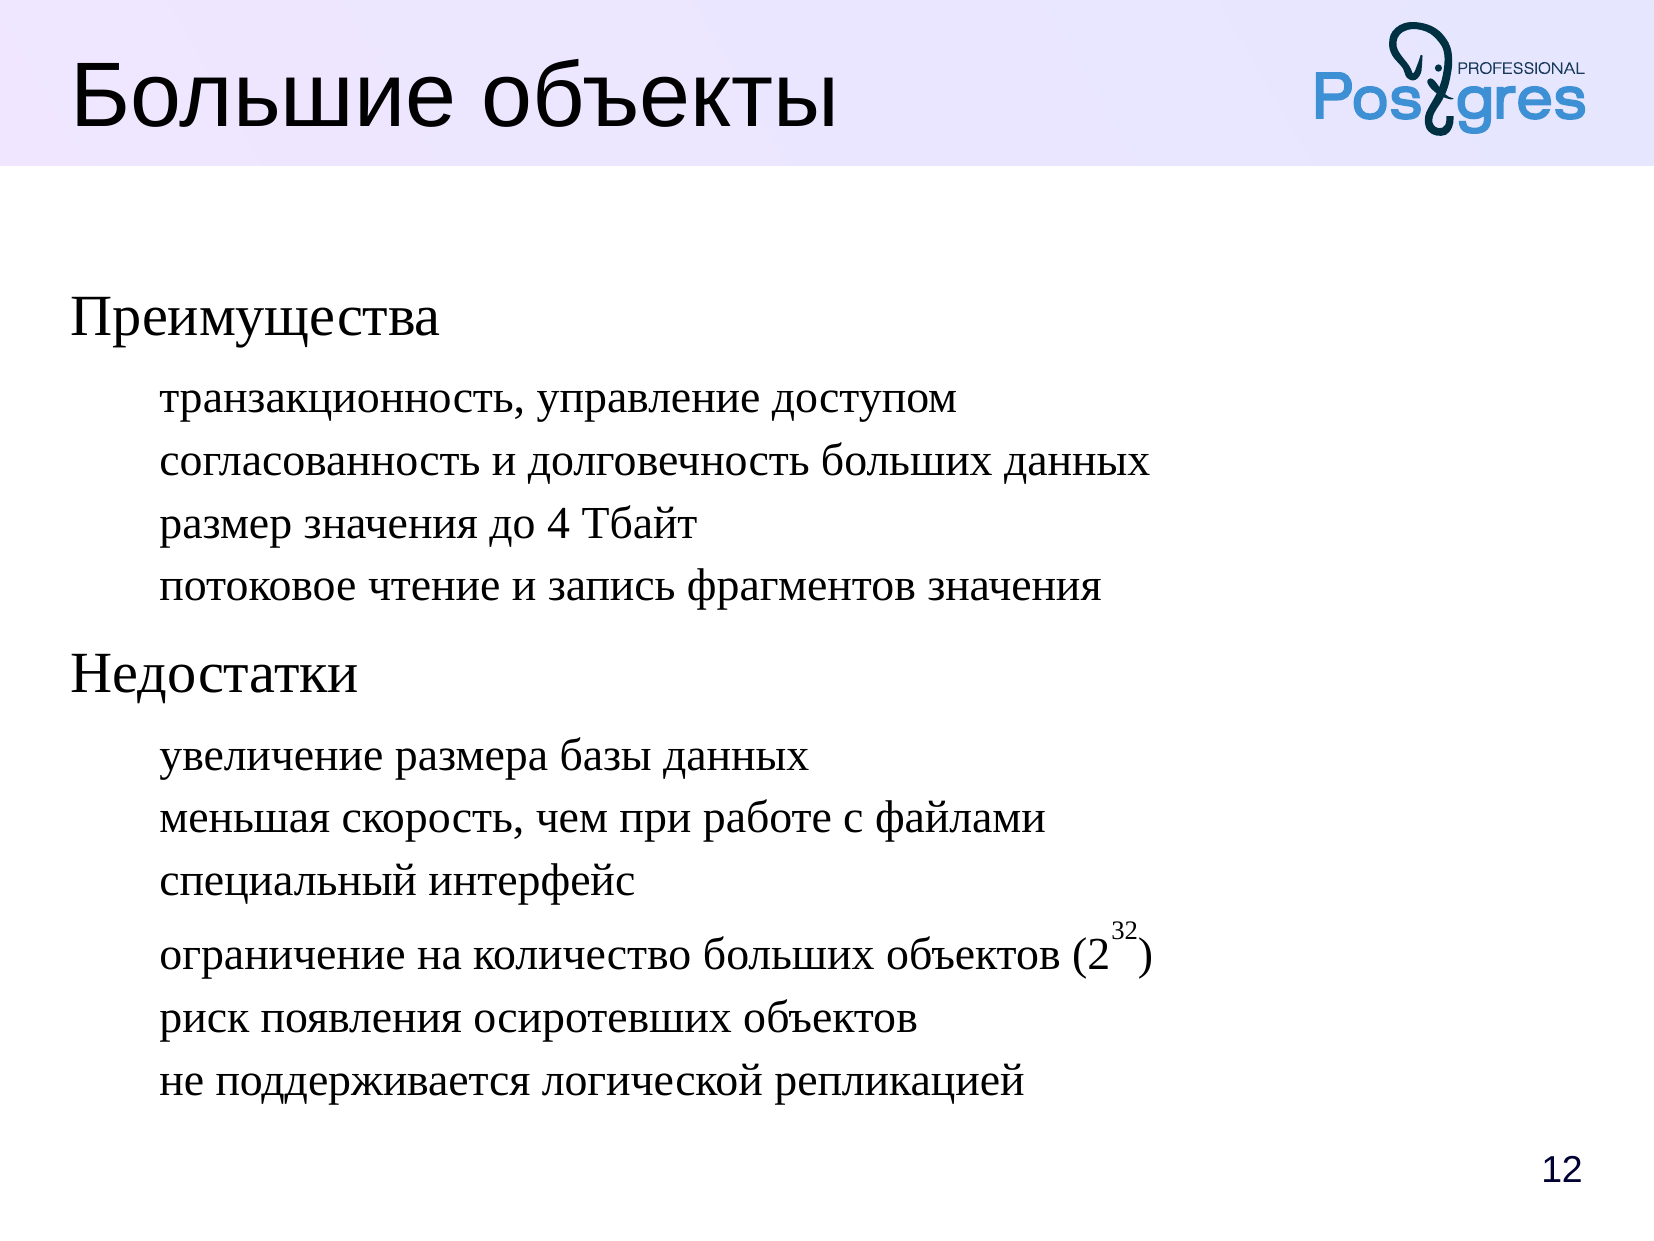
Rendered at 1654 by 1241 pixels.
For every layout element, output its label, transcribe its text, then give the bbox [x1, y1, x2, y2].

title Большие объекты [70, 43, 1241, 147]
list Преимущества транзакционность, управление доступом согласованность и долговечность больших данных размер значения до 4 Тбайт потоковое чтение и запись фрагментов значения Недостатки увеличение размера базы данных меньшая скорость, чем при работе с файлами специальный интерфейс ограничение на количество больших объектов (232) риск появления осиротевших объектов не поддерживается логической репликацией [70, 283, 1583, 1141]
